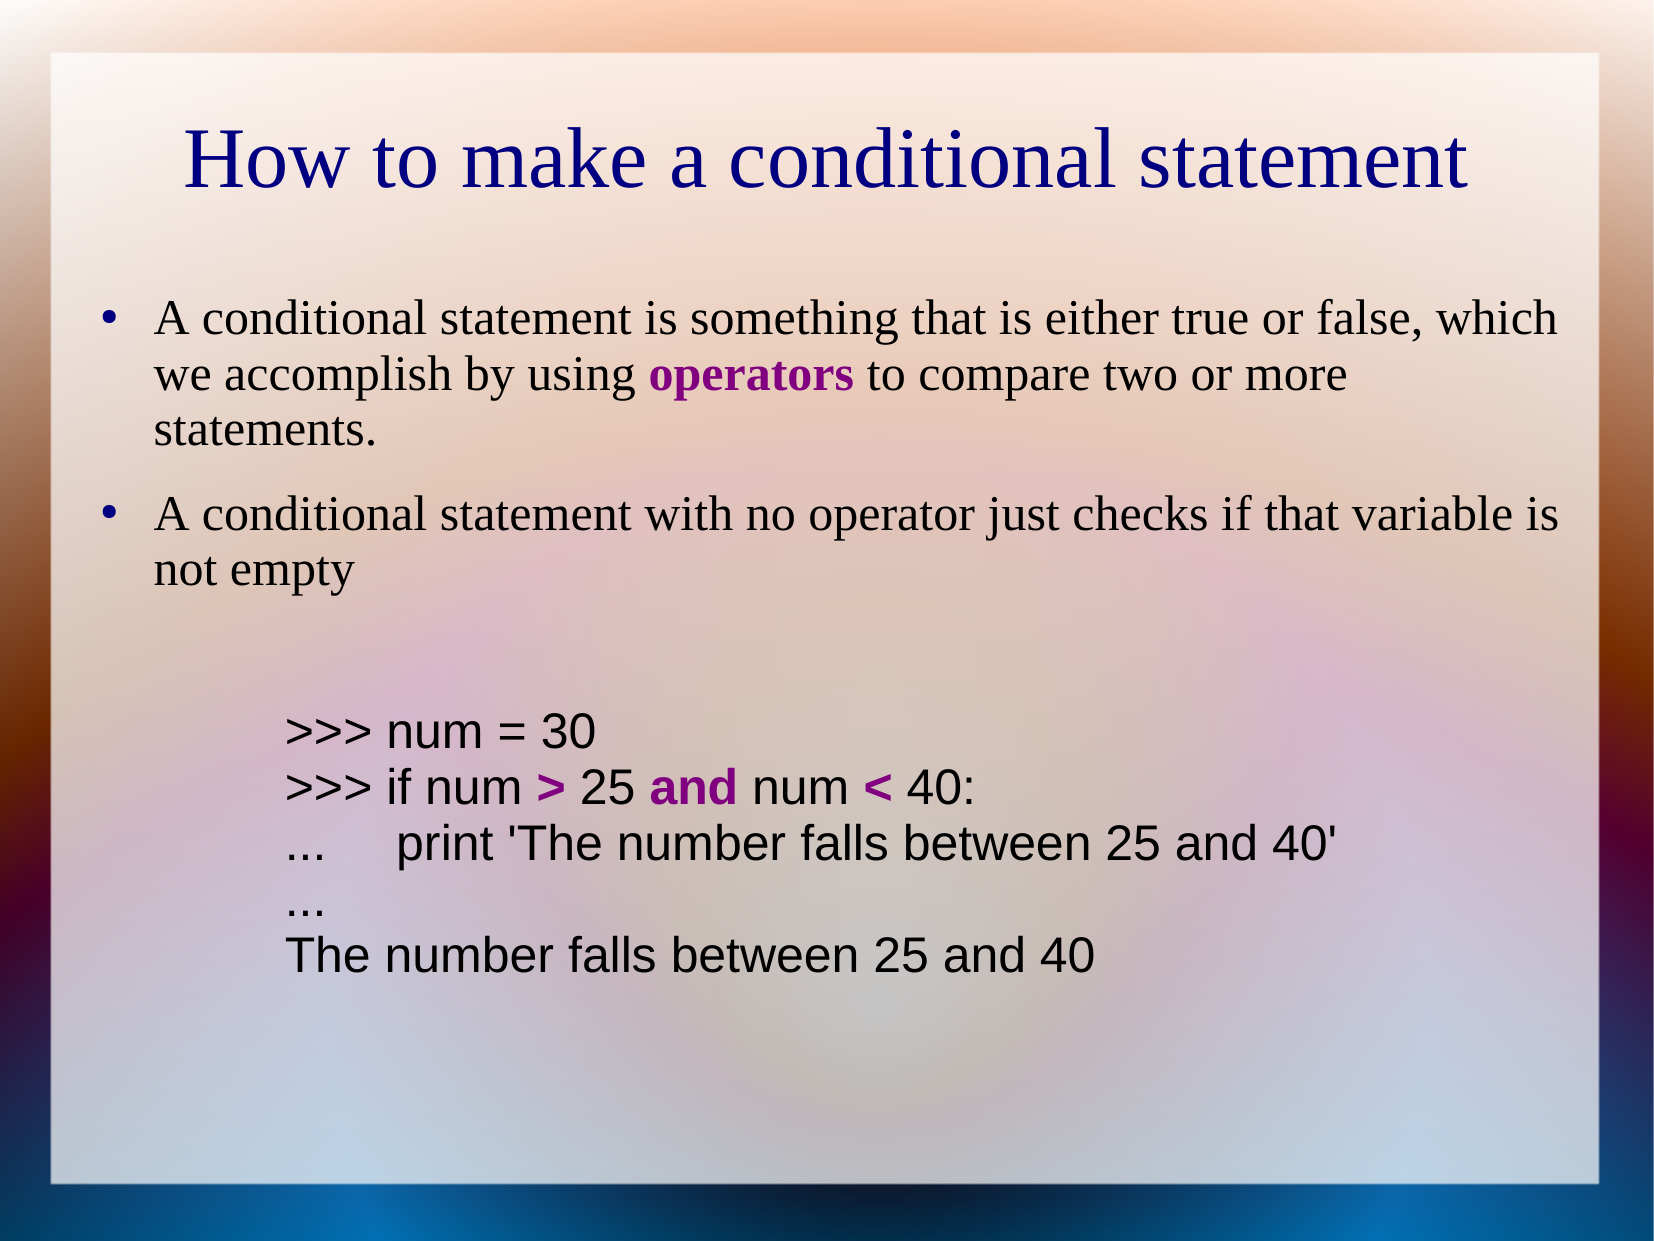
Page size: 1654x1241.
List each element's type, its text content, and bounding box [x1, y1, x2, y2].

title How to make a conditional statement [82, 55, 1571, 263]
text_box >>> num = 30 >>> if num > 25 and num < 40: ... print 'The number falls between 25 and 40' ... The number falls between 25 and 40 [270, 696, 1396, 991]
list A conditional statement is something that is either true or false, which we accomplish by using operators to compare two or more statements. A conditional statement with no operator just checks if that variable is not empty [82, 290, 1571, 1010]
picture [0, 0, 1654, 1241]
